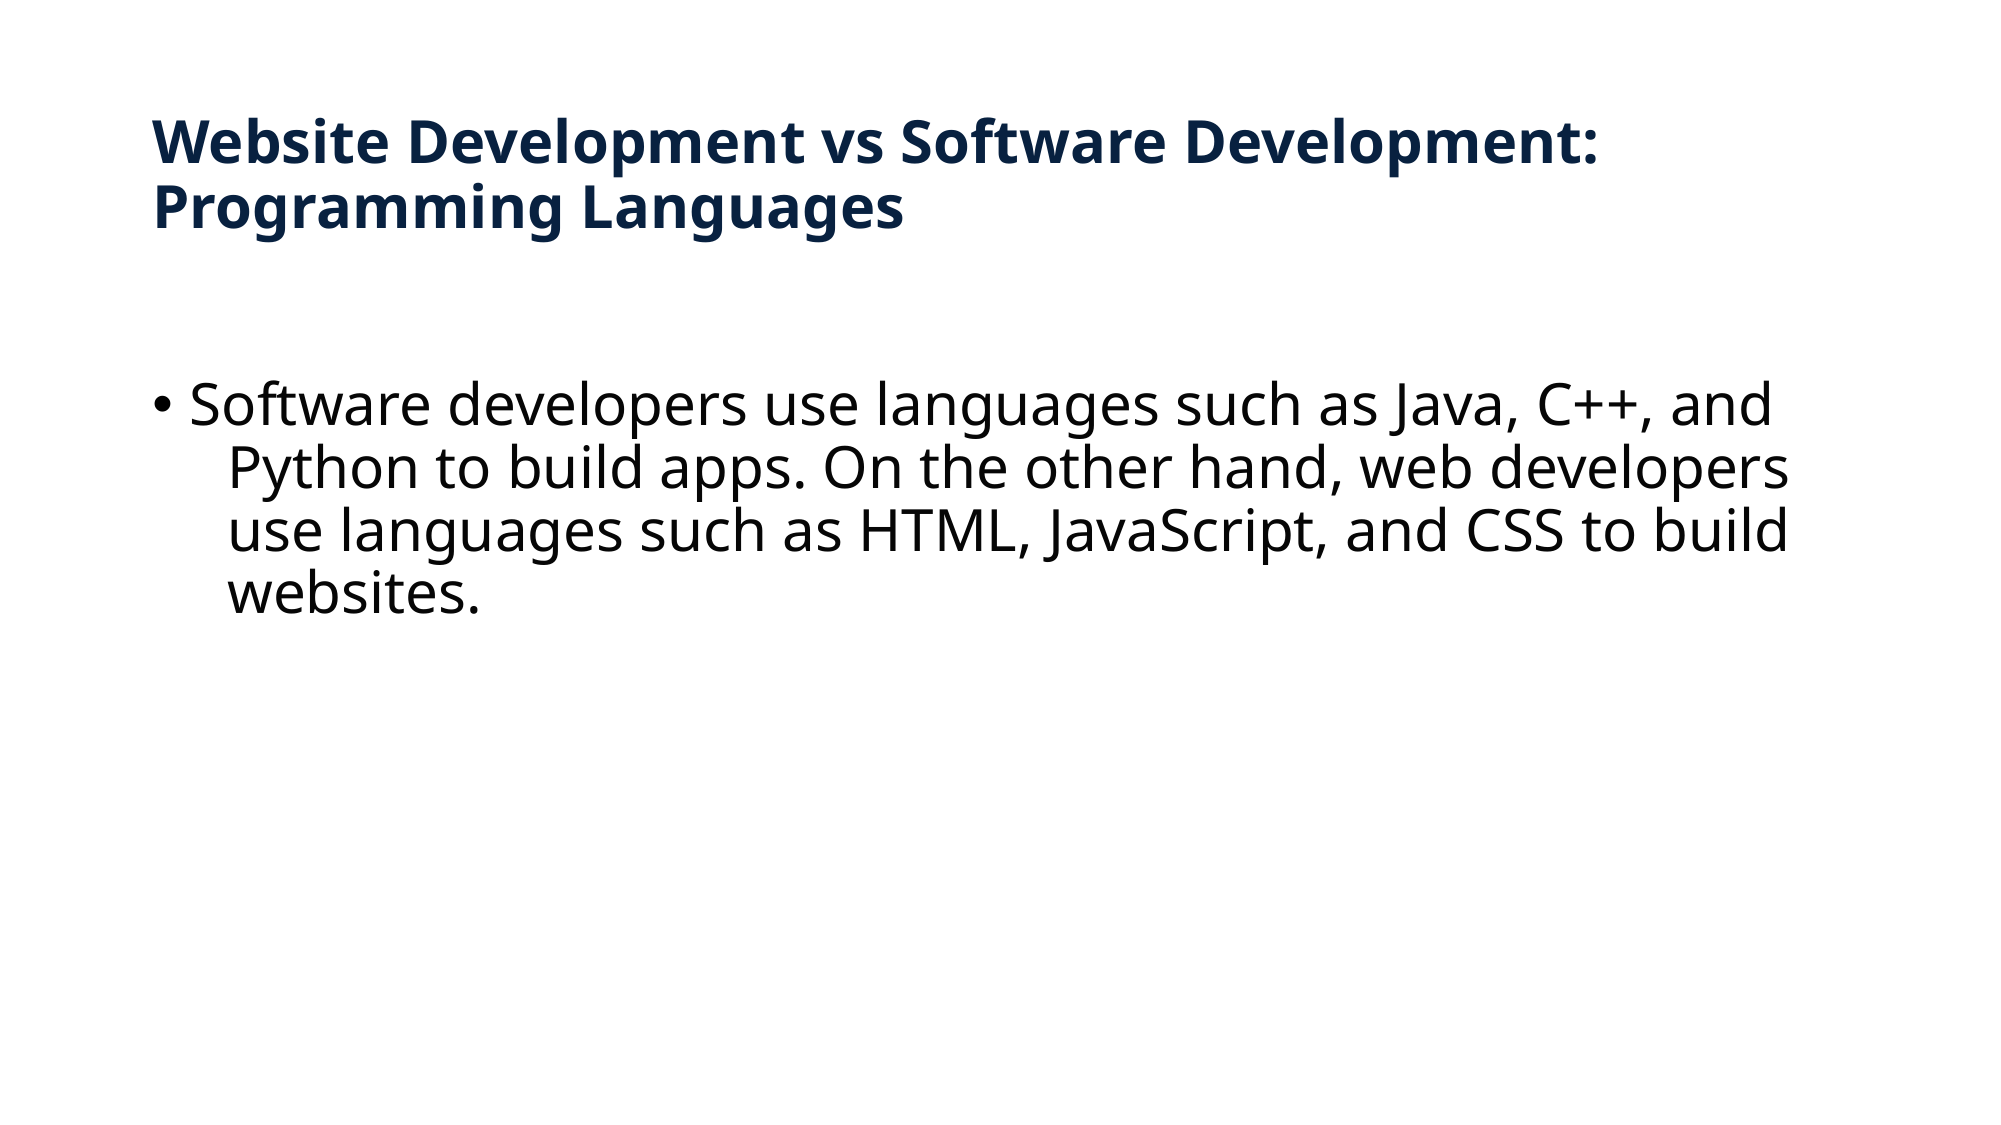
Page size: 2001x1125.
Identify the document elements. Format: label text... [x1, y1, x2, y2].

list Software developers use languages such as Java, C++, and Python to build apps. On the other hand, web developers use languages such as HTML, JavaScript, and CSS to build websites. [137, 367, 1863, 1082]
title Website Development vs Software Development: Programming Languages [137, 103, 1863, 322]
